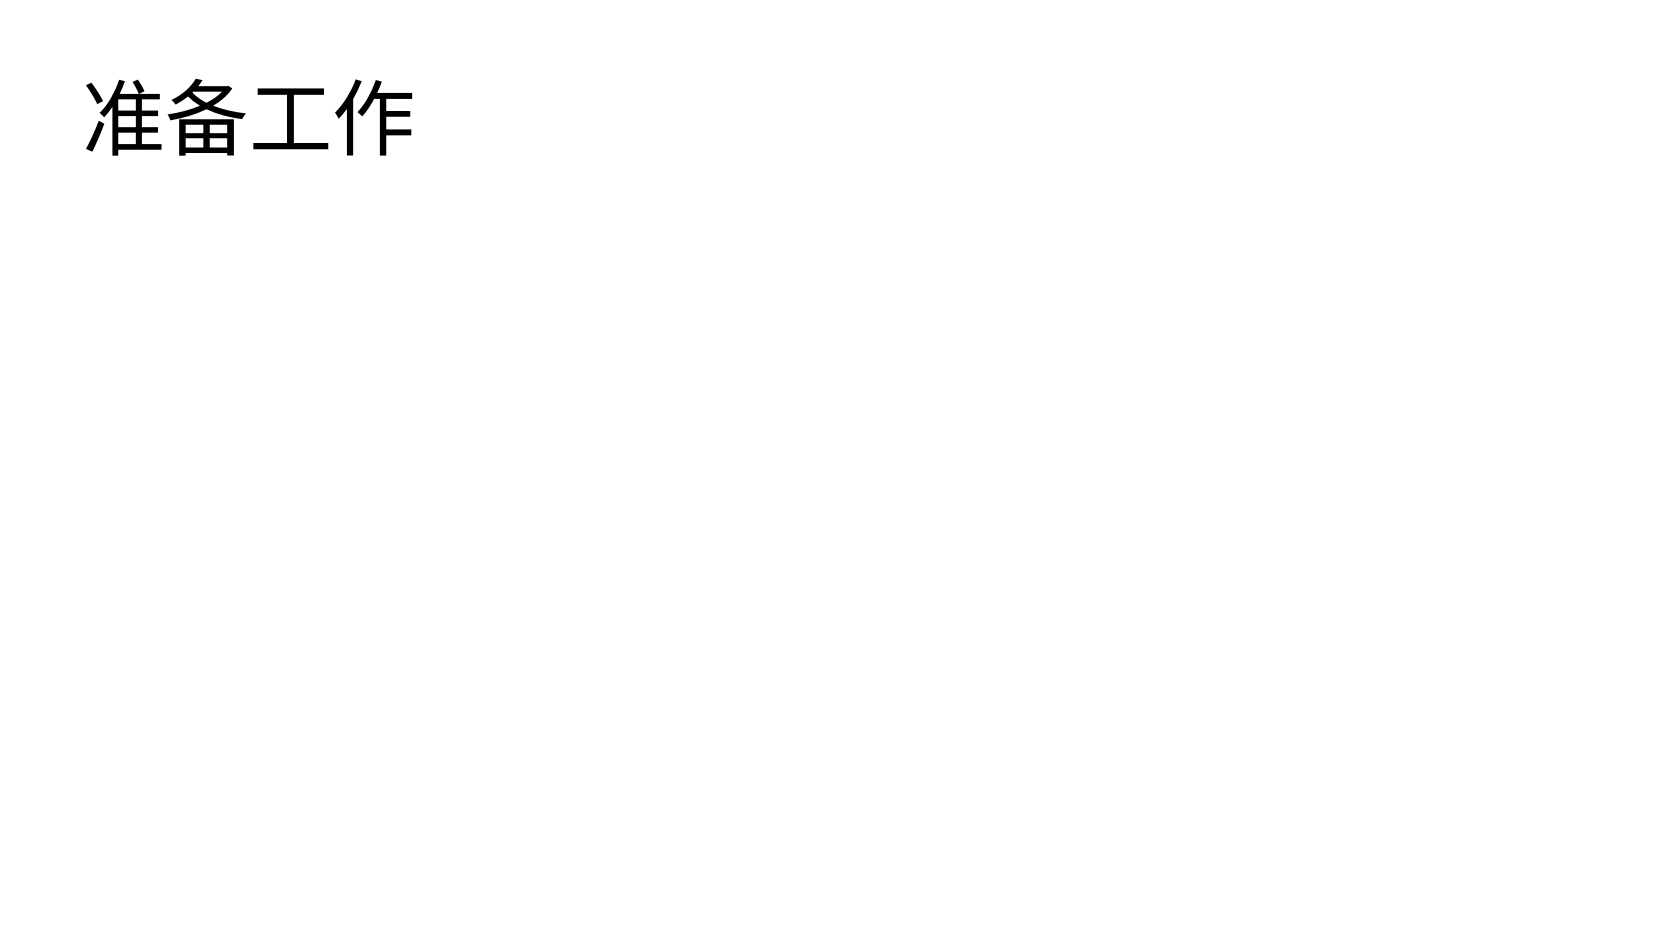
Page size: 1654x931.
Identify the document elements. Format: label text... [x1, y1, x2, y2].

title 准备工作 [82, 37, 1571, 189]
